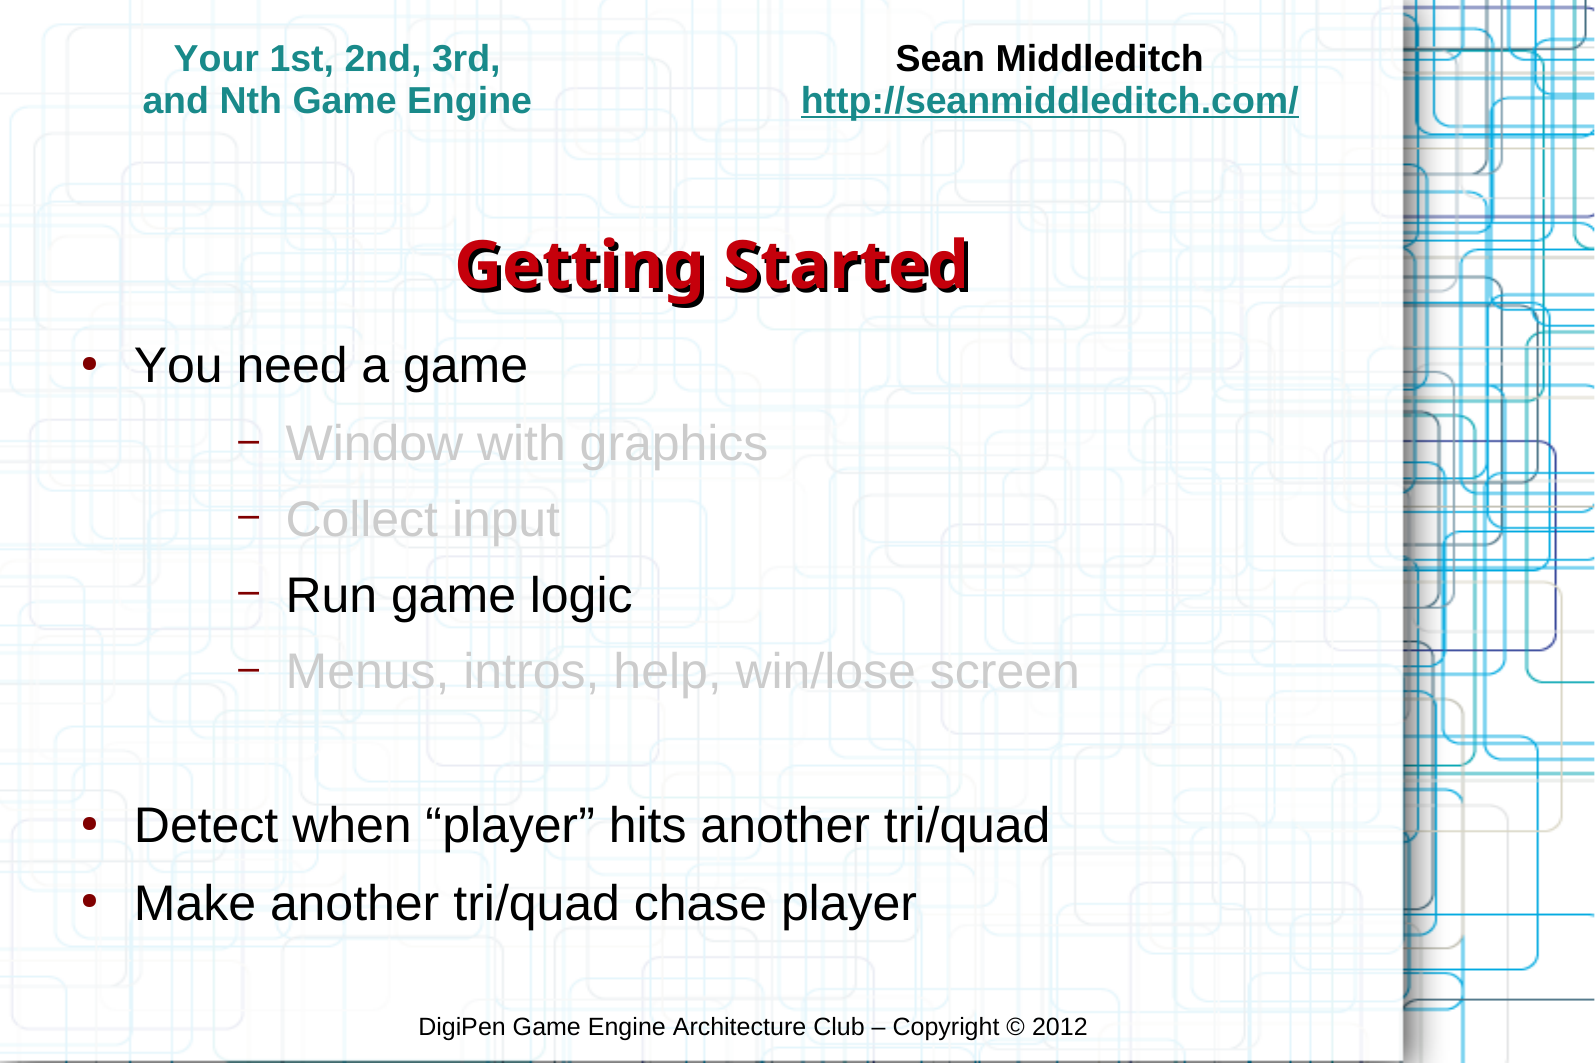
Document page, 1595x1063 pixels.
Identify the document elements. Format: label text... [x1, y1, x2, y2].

list You need a game Window with graphics Collect input Run game logic Menus, intros, help, win/lose screen Detect when “player” hits another tri/quad Make another tri/quad chase player [63, 337, 1351, 976]
title Getting Started [75, 225, 1351, 301]
list Sean Middleditch http://seanmiddleditch.com/ [787, 37, 1313, 151]
list DigiPen Game Engine Architecture Club – Copyright © 2012 [75, 1012, 1363, 1051]
list Your 1st, 2nd, 3rd, and Nth Game Engine [75, 37, 601, 151]
picture [0, 0, 1595, 1063]
